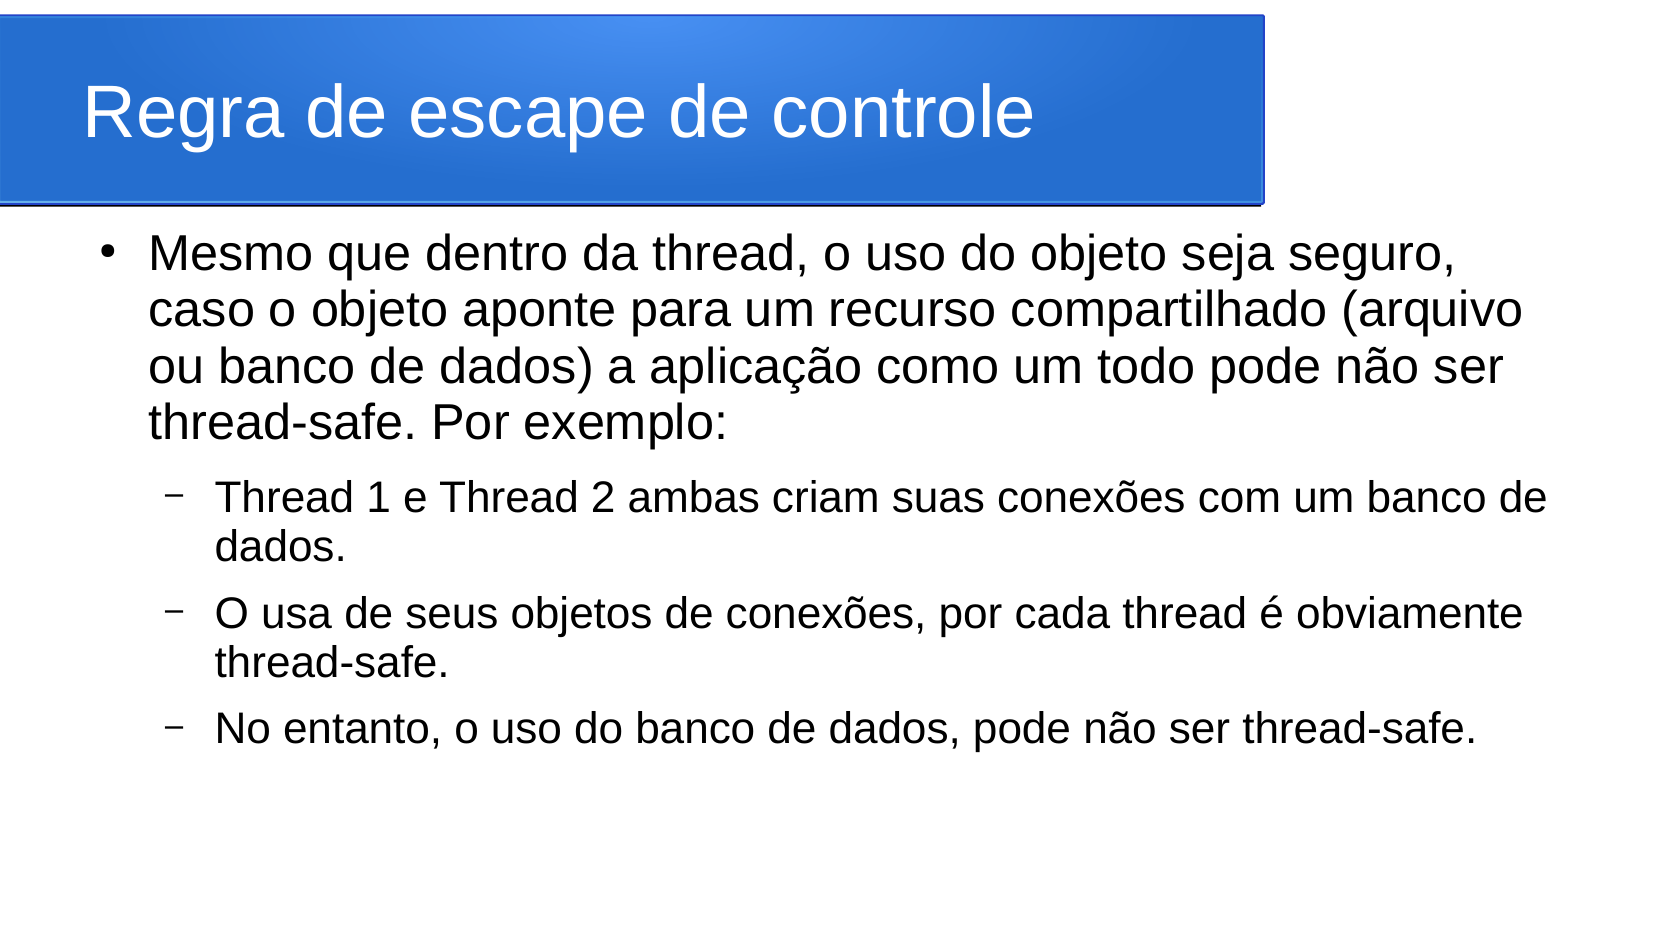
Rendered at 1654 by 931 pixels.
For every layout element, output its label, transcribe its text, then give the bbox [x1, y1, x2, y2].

list Mesmo que dentro da thread, o uso do objeto seja seguro, caso o objeto aponte para um recurso compartilhado (arquivo ou banco de dados) a aplicação como um todo pode não ser thread-safe. Por exemplo: Thread 1 e Thread 2 ambas criam suas conexões com um banco de dados. O usa de seus objetos de conexões, por cada thread é obviamente thread-safe. No entanto, o uso do banco de dados, pode não ser thread-safe. [82, 224, 1571, 764]
title Regra de escape de controle [82, 35, 1235, 189]
